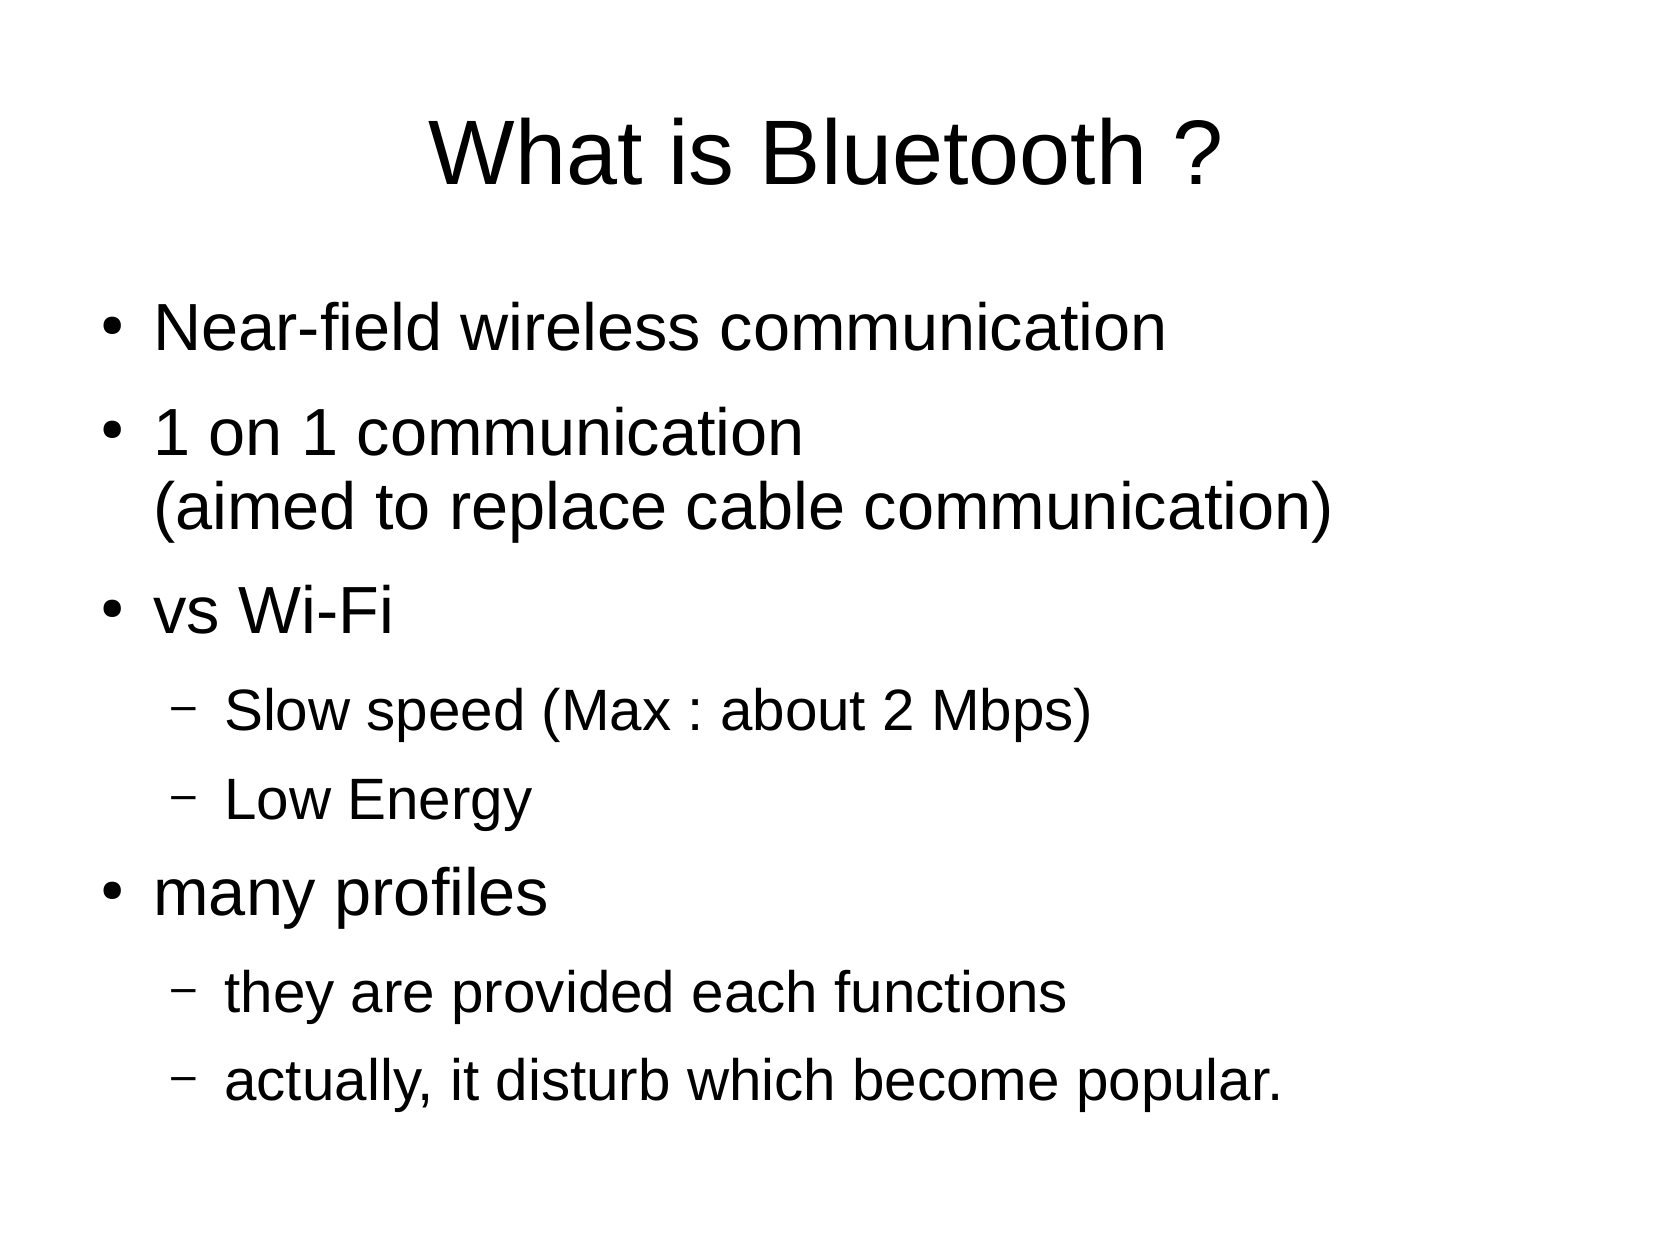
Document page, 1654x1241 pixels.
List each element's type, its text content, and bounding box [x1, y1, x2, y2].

title What is Bluetooth ? [82, 49, 1571, 257]
list Near-field wireless communication 1 on 1 communication (aimed to replace cable communication) vs Wi-Fi Slow speed (Max : about 2 Mbps) Low Energy many profiles they are provided each functions actually, it disturb which become popular. [82, 290, 1538, 1170]
